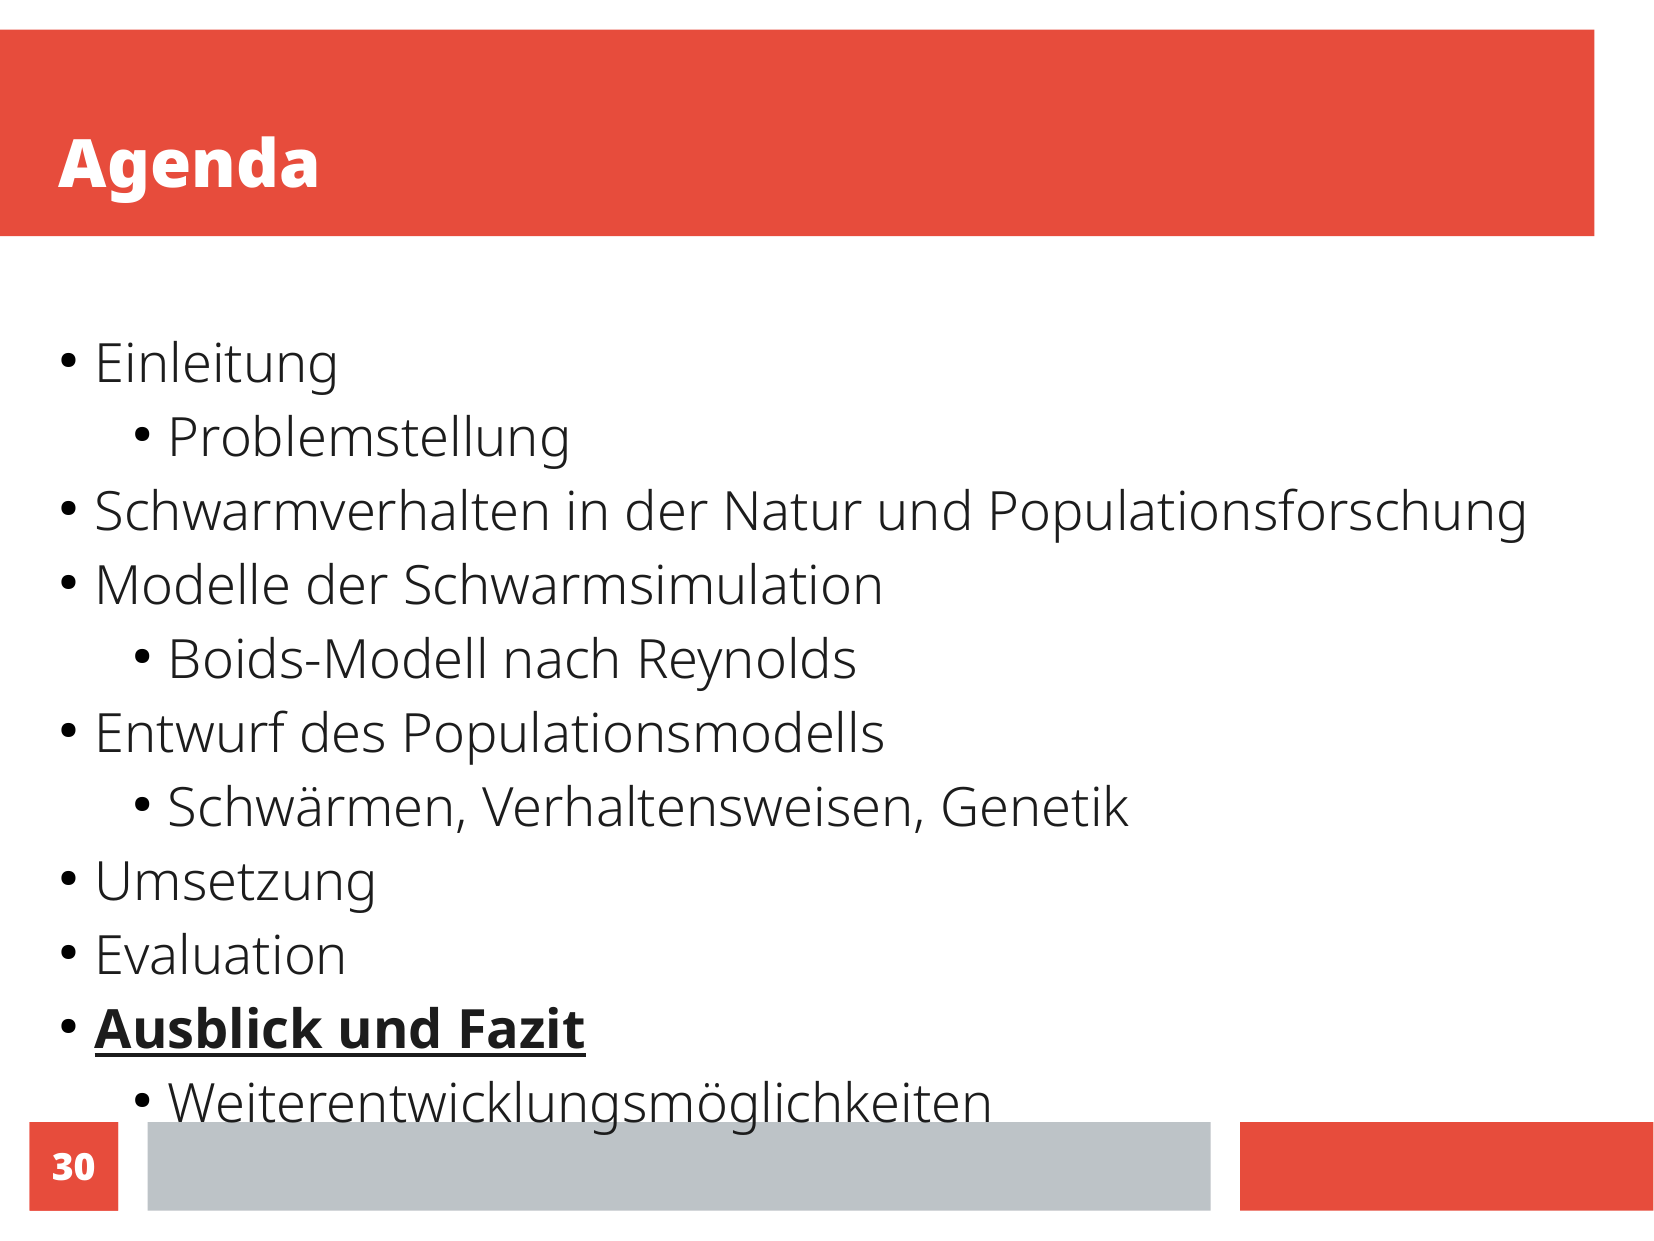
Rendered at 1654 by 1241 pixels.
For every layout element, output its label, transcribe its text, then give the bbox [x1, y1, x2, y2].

title Agenda [59, 49, 1595, 207]
subtitle Einleitung Problemstellung Schwarmverhalten in der Natur und Populationsforschung Modelle der Schwarmsimulation Boids-Modell nach Reynolds Entwurf des Populationsmodells Schwärmen, Verhaltensweisen, Genetik Umsetzung Evaluation Ausblick und Fazit Weiterentwicklungsmöglichkeiten [59, 324, 1565, 1151]
